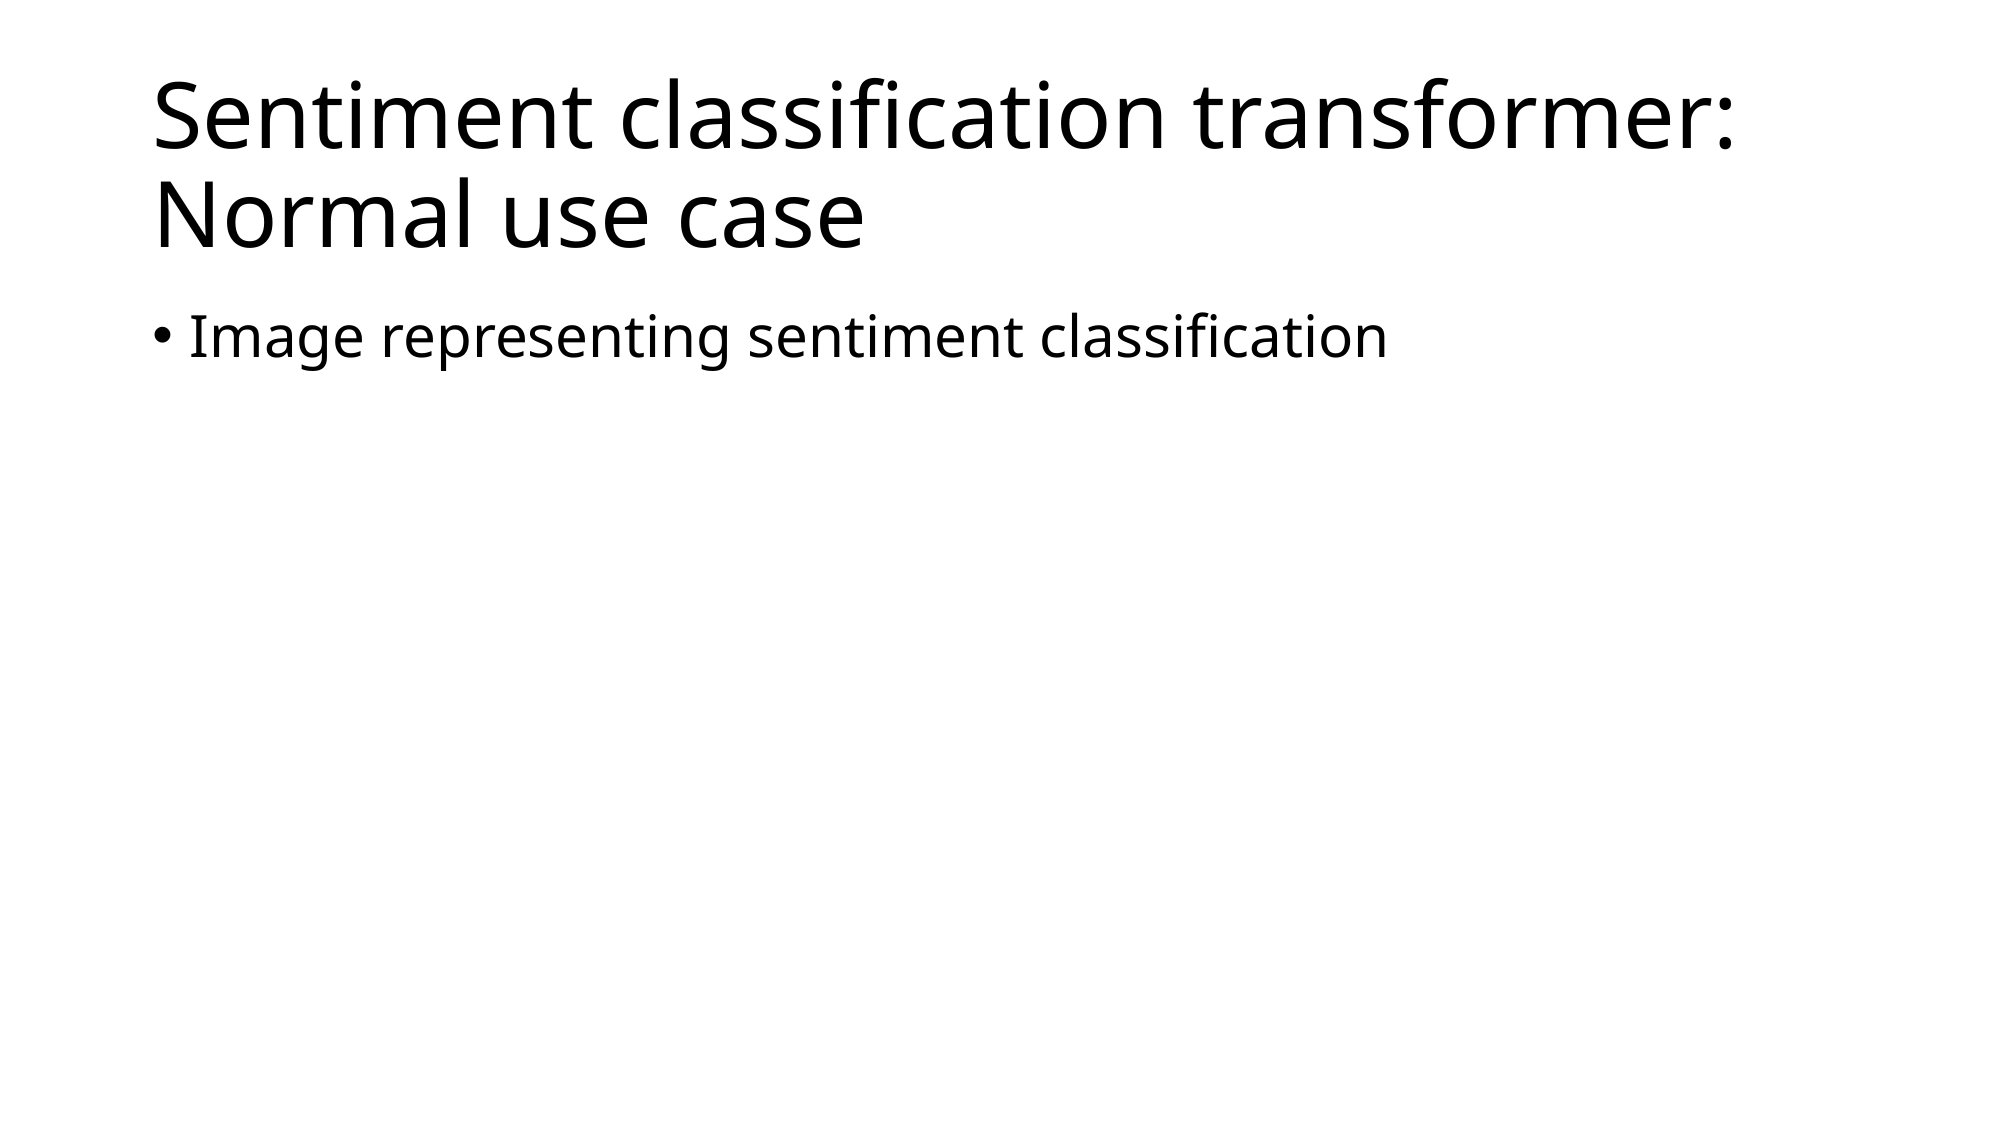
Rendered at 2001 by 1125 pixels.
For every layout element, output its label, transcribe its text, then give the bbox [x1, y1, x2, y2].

list Image representing sentiment classification [137, 299, 1863, 1014]
title Sentiment classification transformer: Normal use case [137, 59, 1863, 278]
